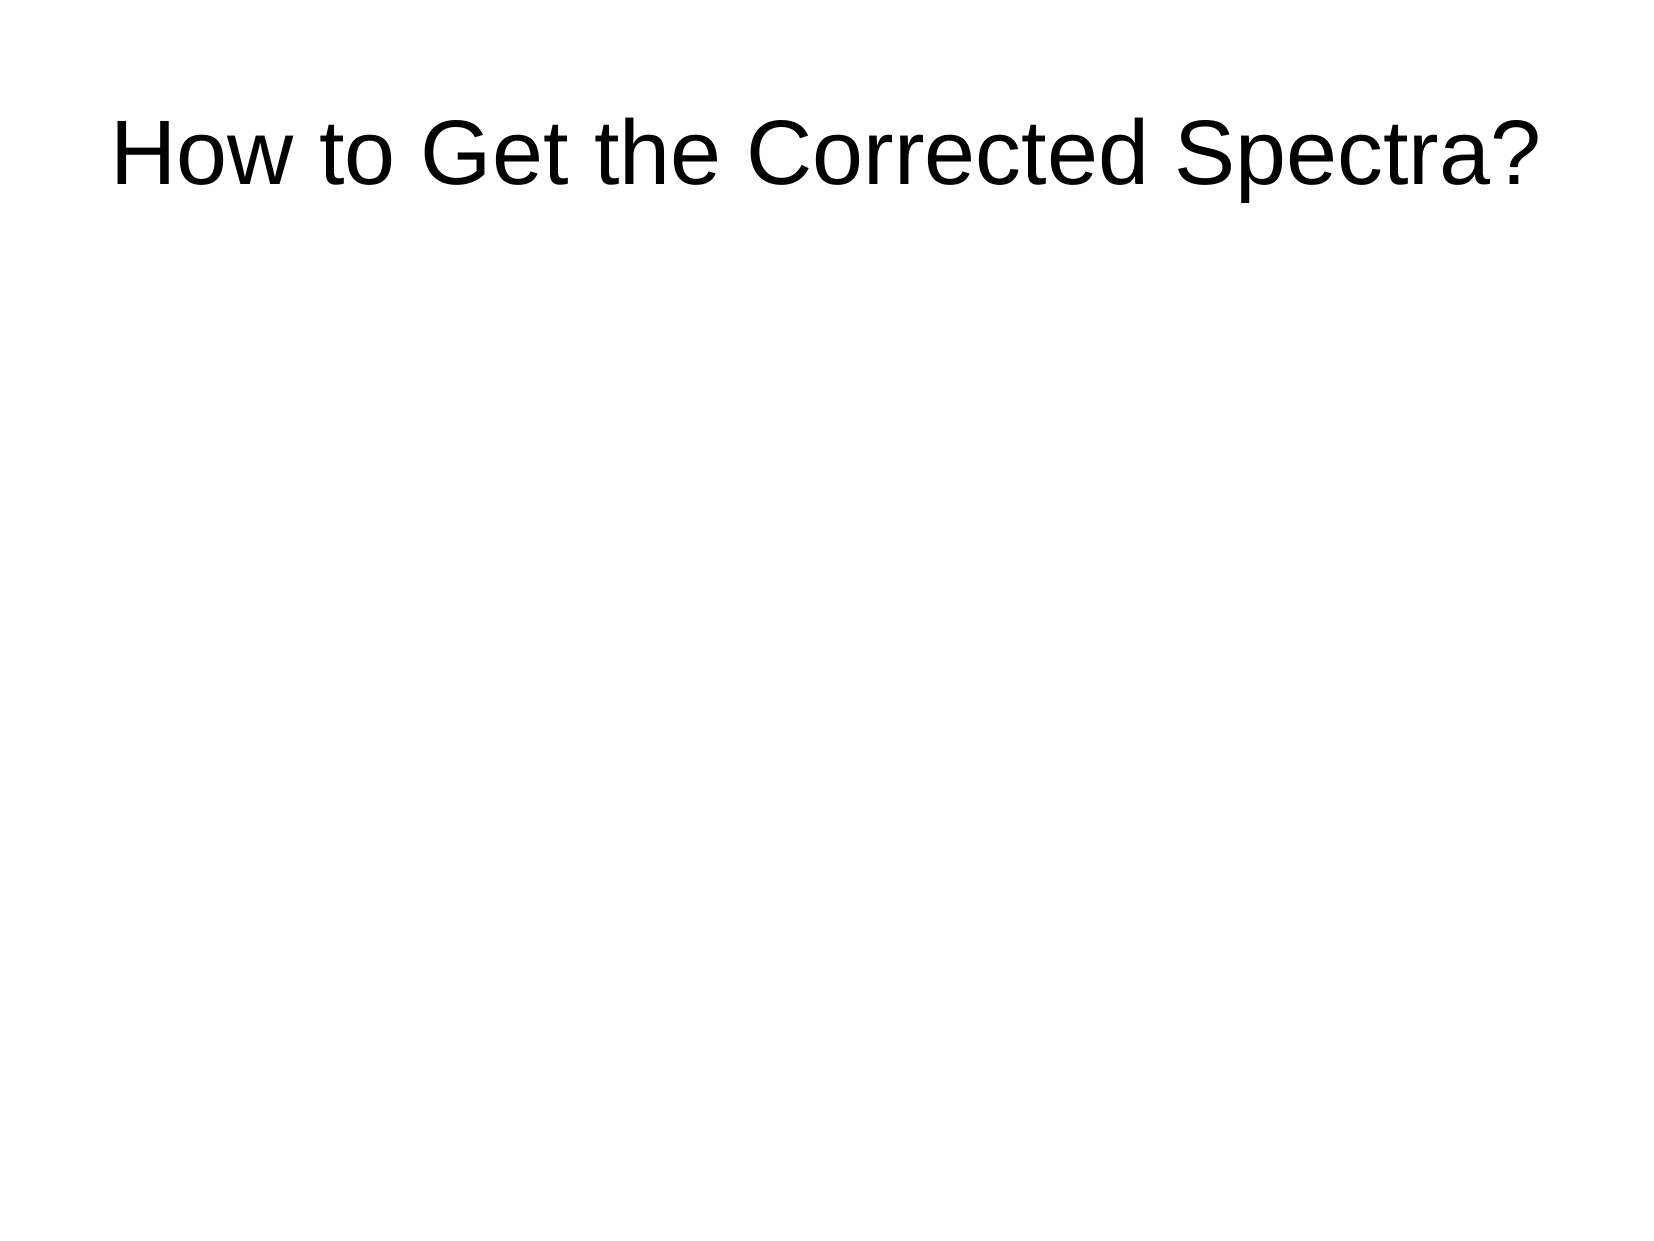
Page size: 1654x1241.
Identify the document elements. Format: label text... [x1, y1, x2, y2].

title How to Get the Corrected Spectra? [82, 49, 1571, 257]
